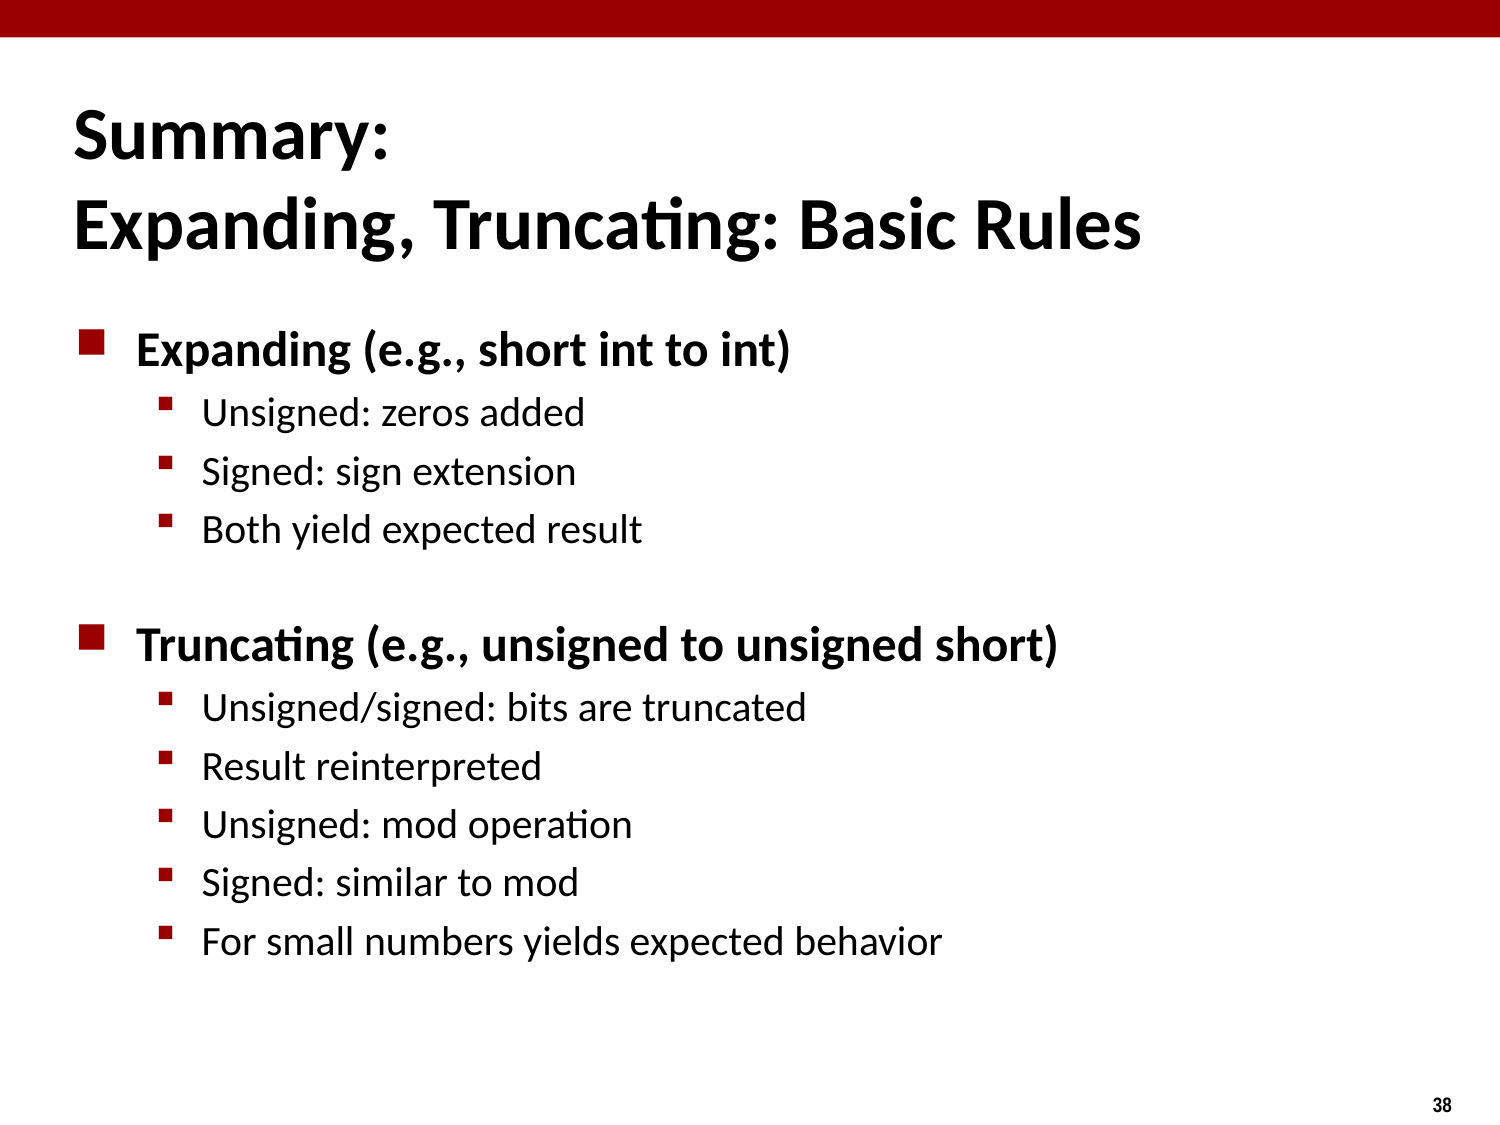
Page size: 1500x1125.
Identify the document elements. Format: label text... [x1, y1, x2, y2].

text_box Summary: Expanding, Truncating: Basic Rules [58, 112, 1304, 238]
text_box Expanding (e.g., short int to int) Unsigned: zeros added Signed: sign extension Both yield expected result Truncating (e.g., unsigned to unsigned short) Unsigned/signed: bits are truncated Result reinterpreted Unsigned: mod operation Signed: similar to mod For small numbers yields expected behavior [65, 309, 1361, 1125]
